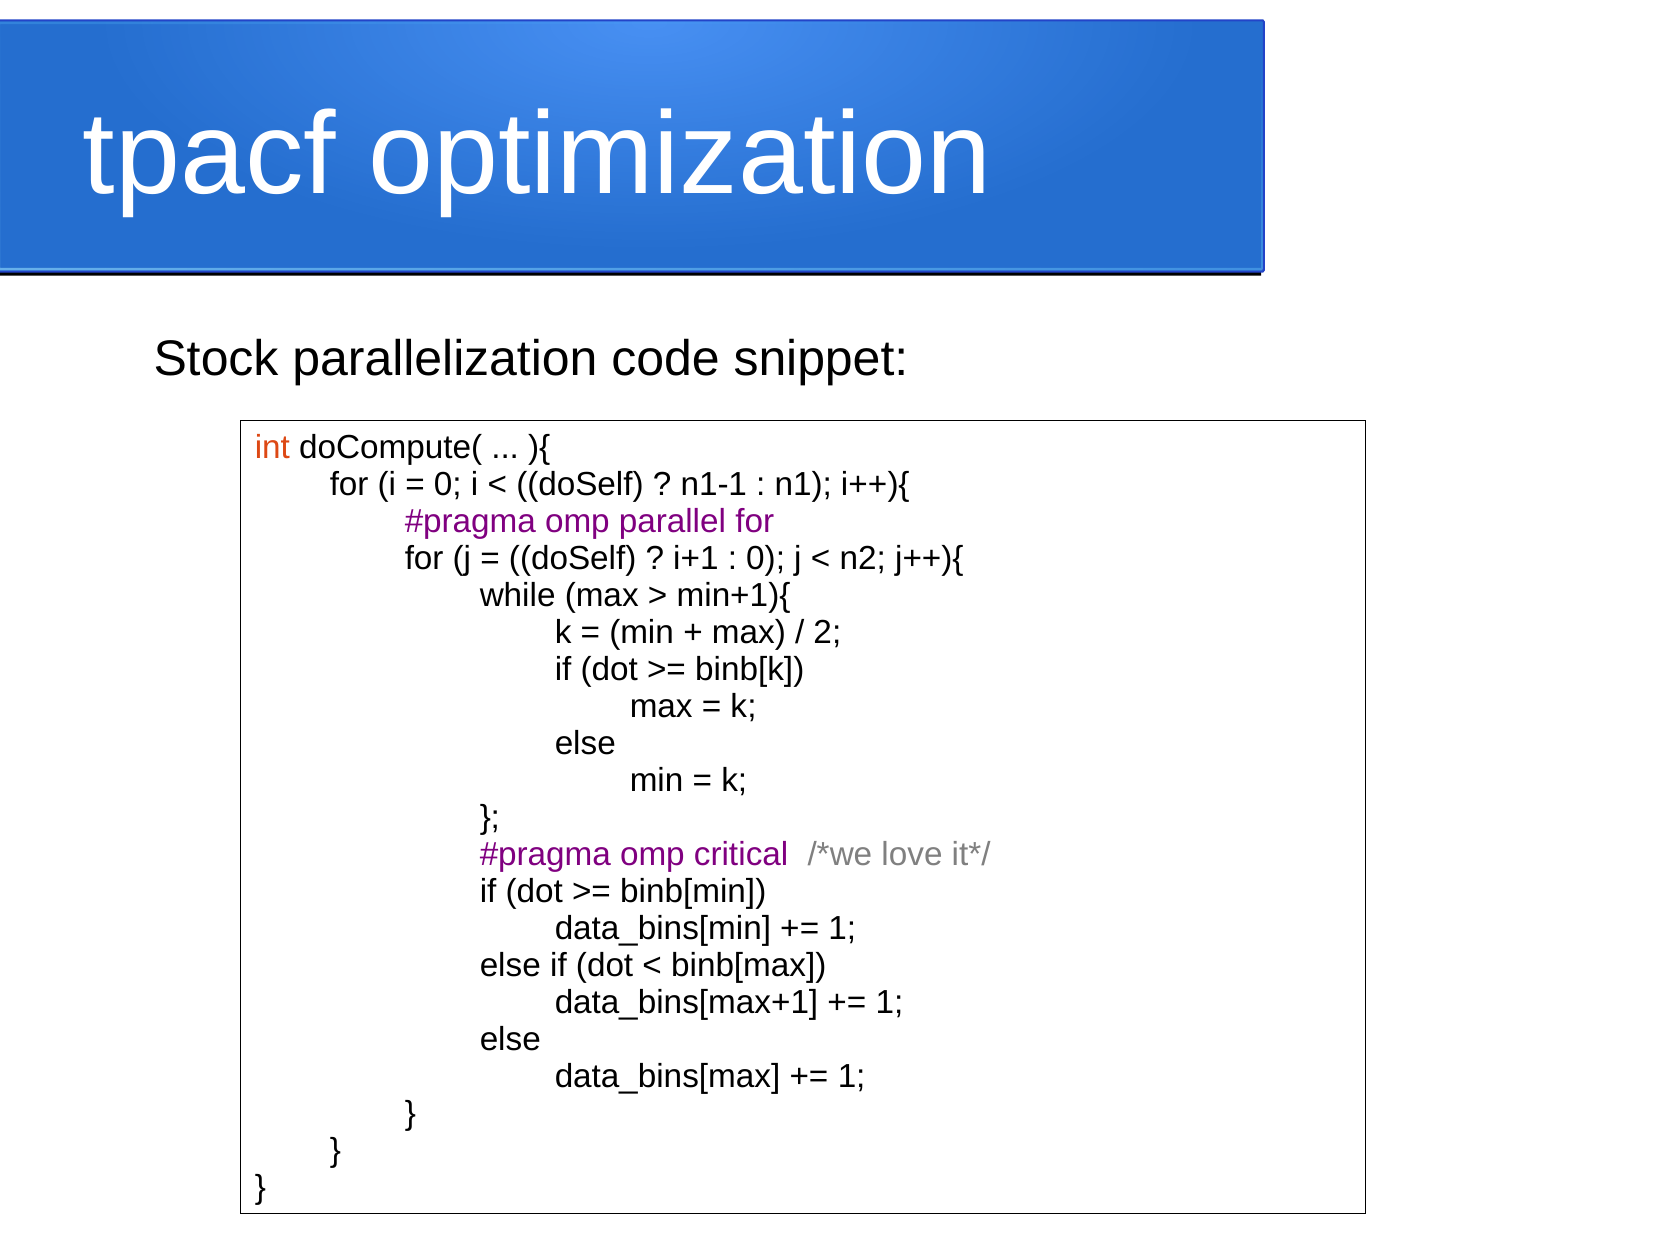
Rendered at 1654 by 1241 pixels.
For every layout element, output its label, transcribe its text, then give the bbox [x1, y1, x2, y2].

text_box int doCompute( ... ){ for (i = 0; i < ((doSelf) ? n1-1 : n1); i++){ #pragma omp parallel for for (j = ((doSelf) ? i+1 : 0); j < n2; j++){ while (max > min+1){ k = (min + max) / 2; if (dot >= binb[k]) max = k; else min = k; }; #pragma omp critical /*we love it*/ if (dot >= binb[min]) data_bins[min] += 1; else if (dot < binb[max]) data_bins[max+1] += 1; else data_bins[max] += 1; } } } [240, 420, 1366, 1214]
title tpacf optimization [82, 49, 1250, 257]
list Stock parallelization code snippet: [82, 330, 1538, 1050]
